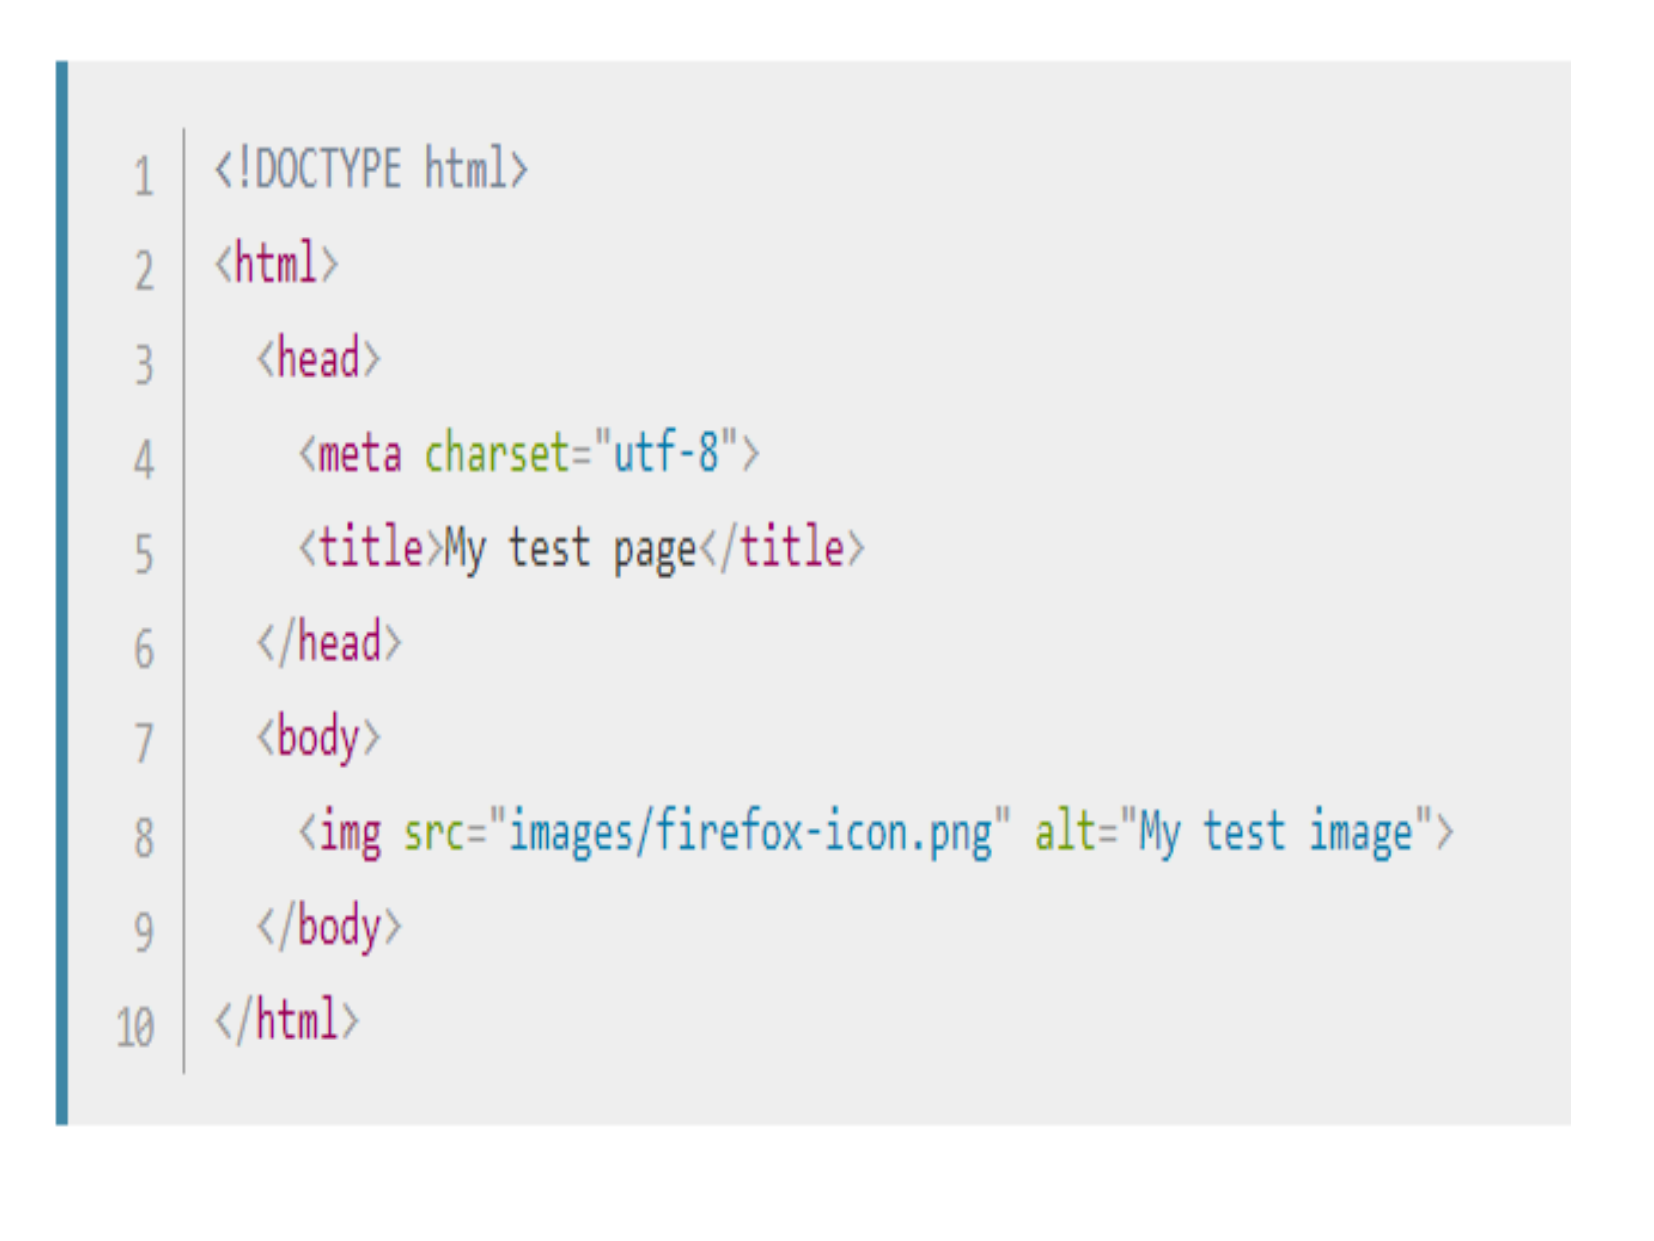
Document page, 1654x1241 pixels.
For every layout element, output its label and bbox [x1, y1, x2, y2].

picture [47, 35, 1571, 1170]
